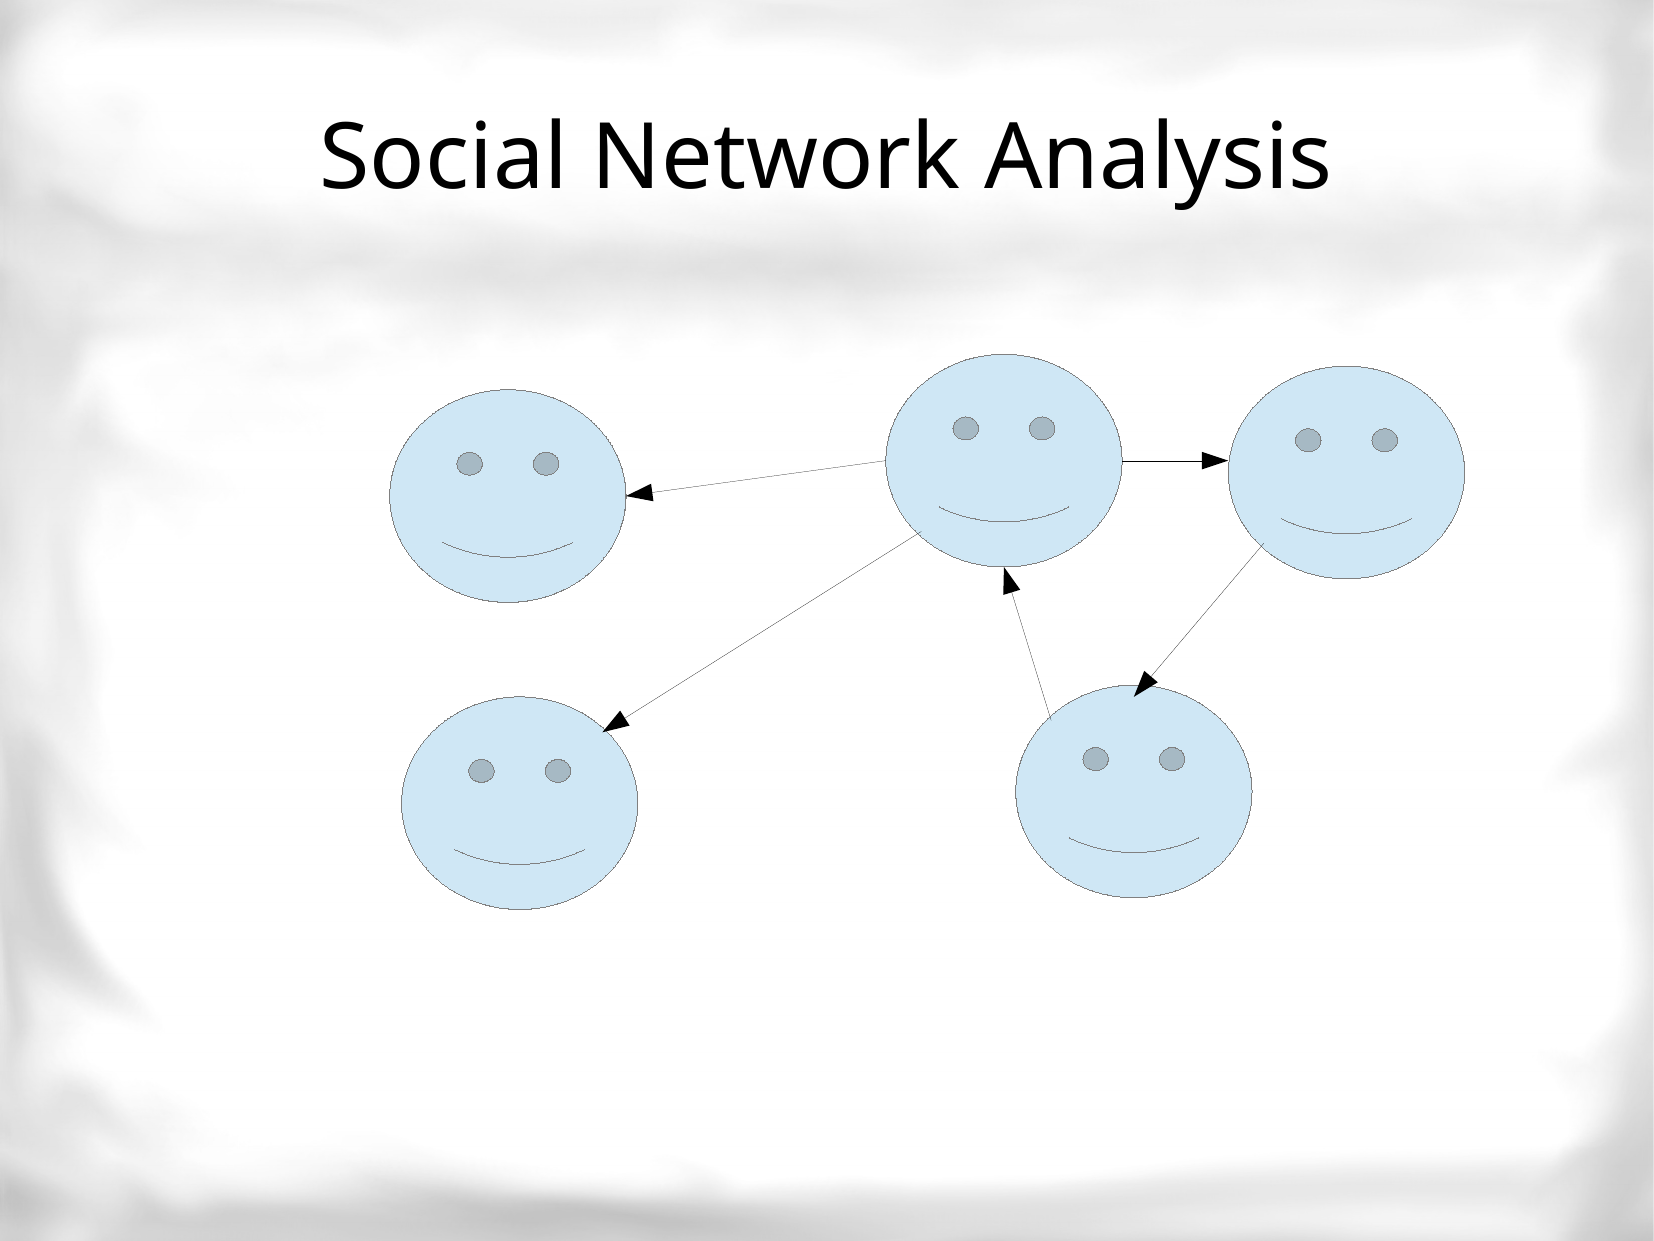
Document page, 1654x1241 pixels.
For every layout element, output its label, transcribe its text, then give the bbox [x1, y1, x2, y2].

text_box [1228, 366, 1465, 579]
text_box [885, 354, 1123, 567]
picture [0, 0, 1654, 1241]
title Social Network Analysis [82, 49, 1571, 257]
text_box [401, 696, 638, 910]
text_box [1015, 685, 1253, 898]
text_box [389, 389, 627, 603]
